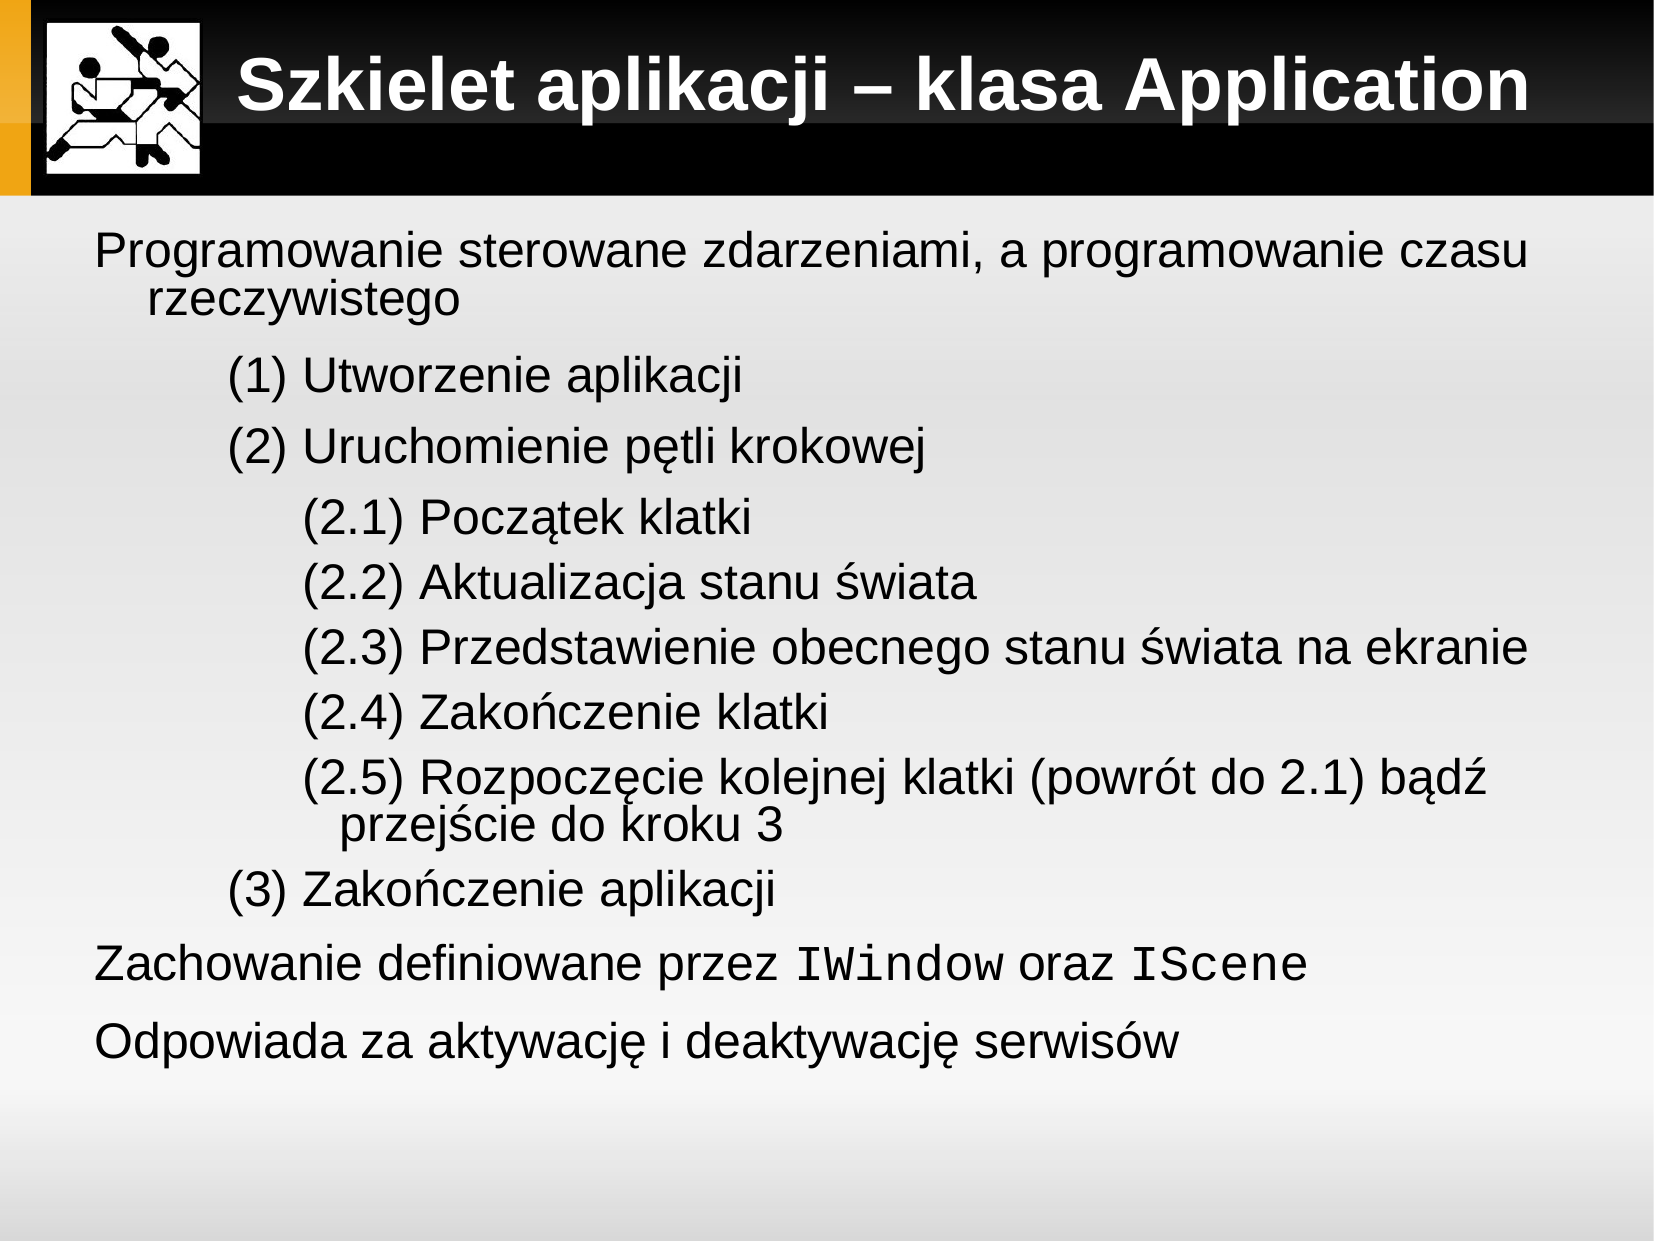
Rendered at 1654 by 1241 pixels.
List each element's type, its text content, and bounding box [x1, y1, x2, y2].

picture [0, 0, 1654, 1241]
title Szkielet aplikacji – klasa Application [236, 0, 1594, 178]
list Programowanie sterowane zdarzeniami, a programowanie czasu rzeczywistego (1) Utworzenie aplikacji (2) Uruchomienie pętli krokowej (2.1) Początek klatki (2.2) Aktualizacja stanu świata (2.3) Przedstawienie obecnego stanu świata na ekranie (2.4) Zakończenie klatki (2.5) Rozpoczęcie kolejnej klatki (powrót do 2.1) bądź przejście do kroku 3 (3) Zakończenie aplikacji Zachowanie definiowane przez IWindow oraz IScene Odpowiada za aktywację i deaktywację serwisów [77, 229, 1565, 1211]
